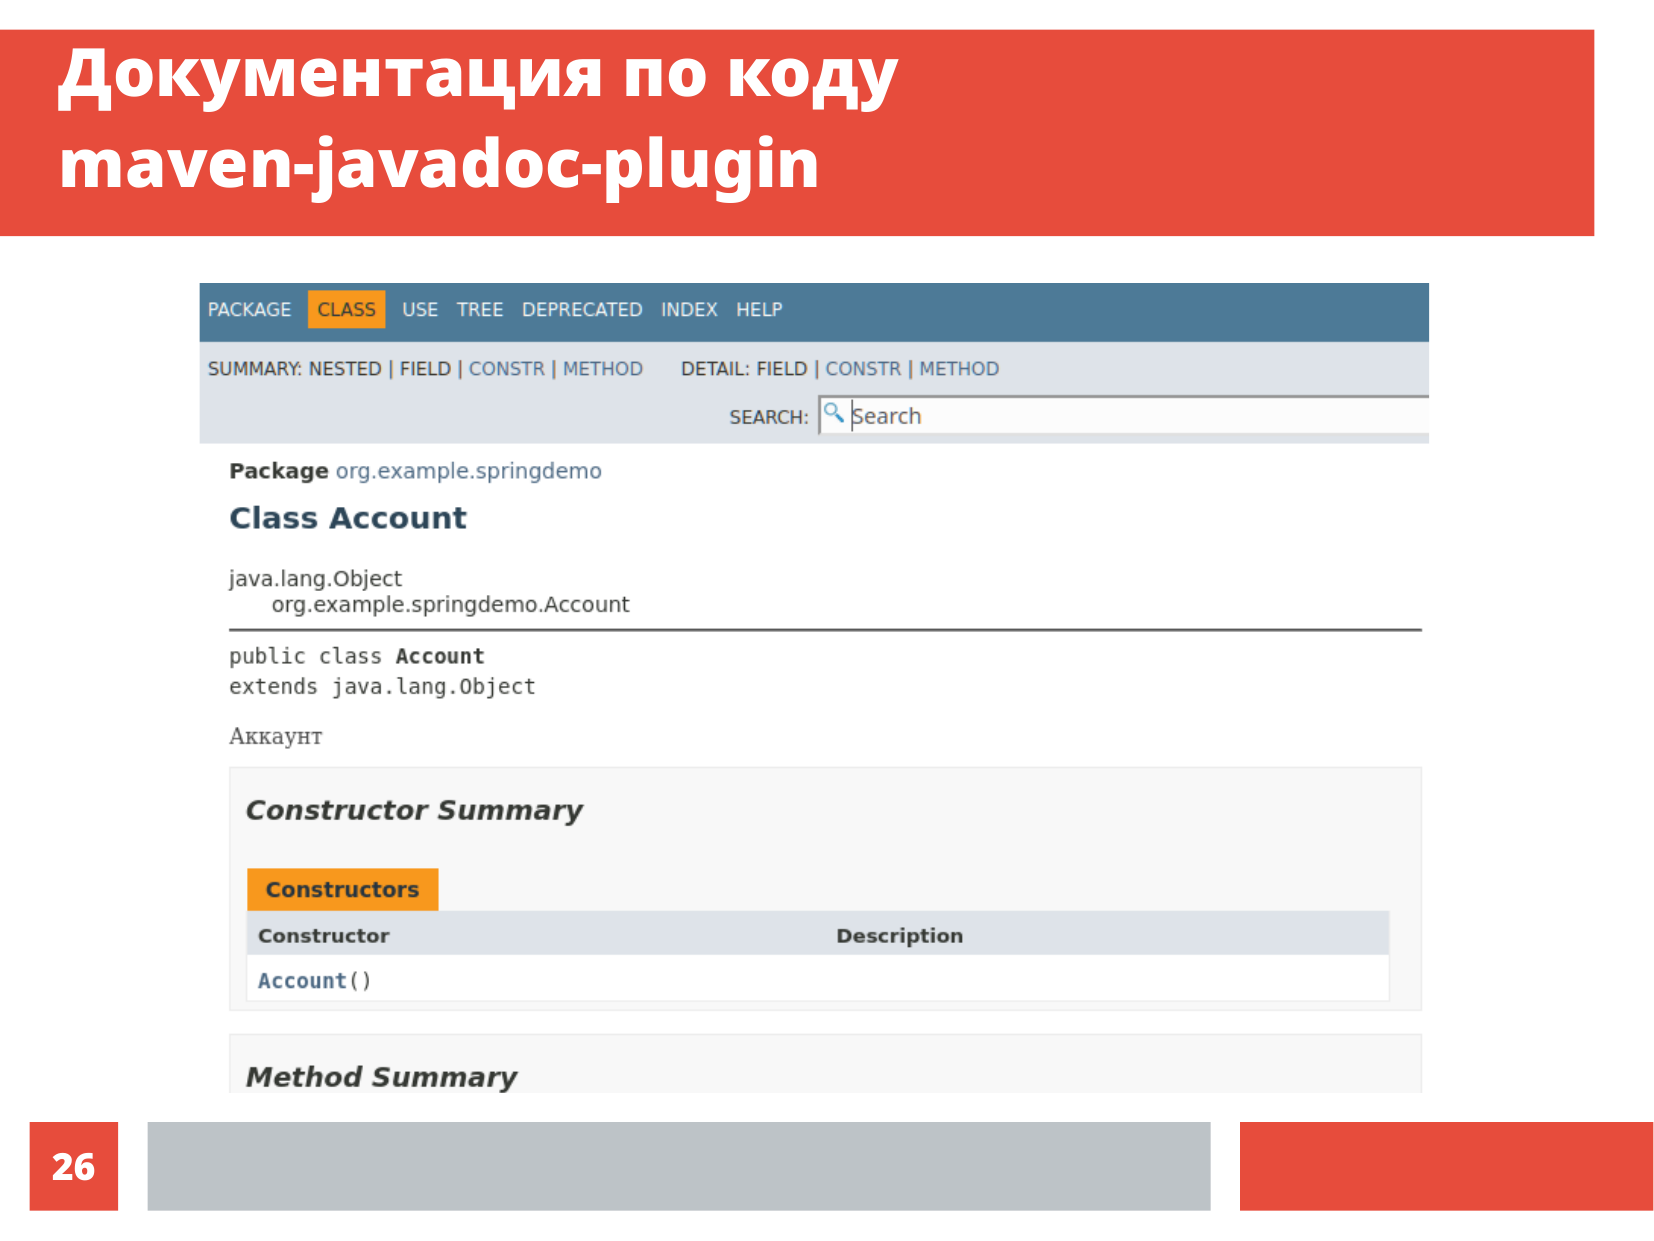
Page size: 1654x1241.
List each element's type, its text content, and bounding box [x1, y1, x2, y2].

title Документация по коду maven-javadoc-plugin [59, 59, 1595, 207]
picture [199, 283, 1430, 1093]
